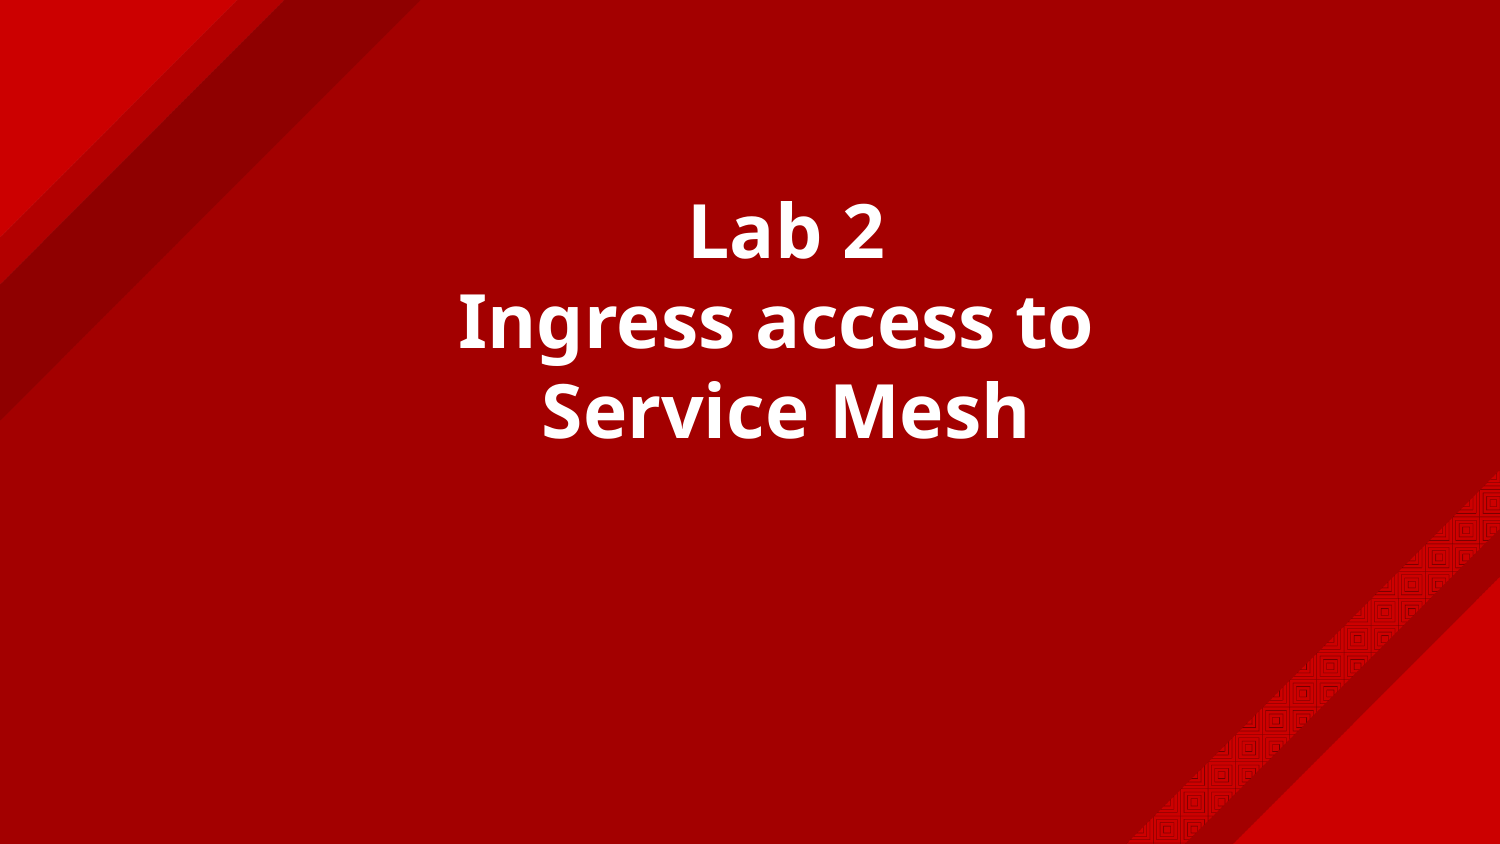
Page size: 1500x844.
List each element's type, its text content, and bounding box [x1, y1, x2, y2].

picture [0, 0, 1500, 844]
title Lab 2 Ingress access to Service Mesh [298, 356, 1274, 469]
